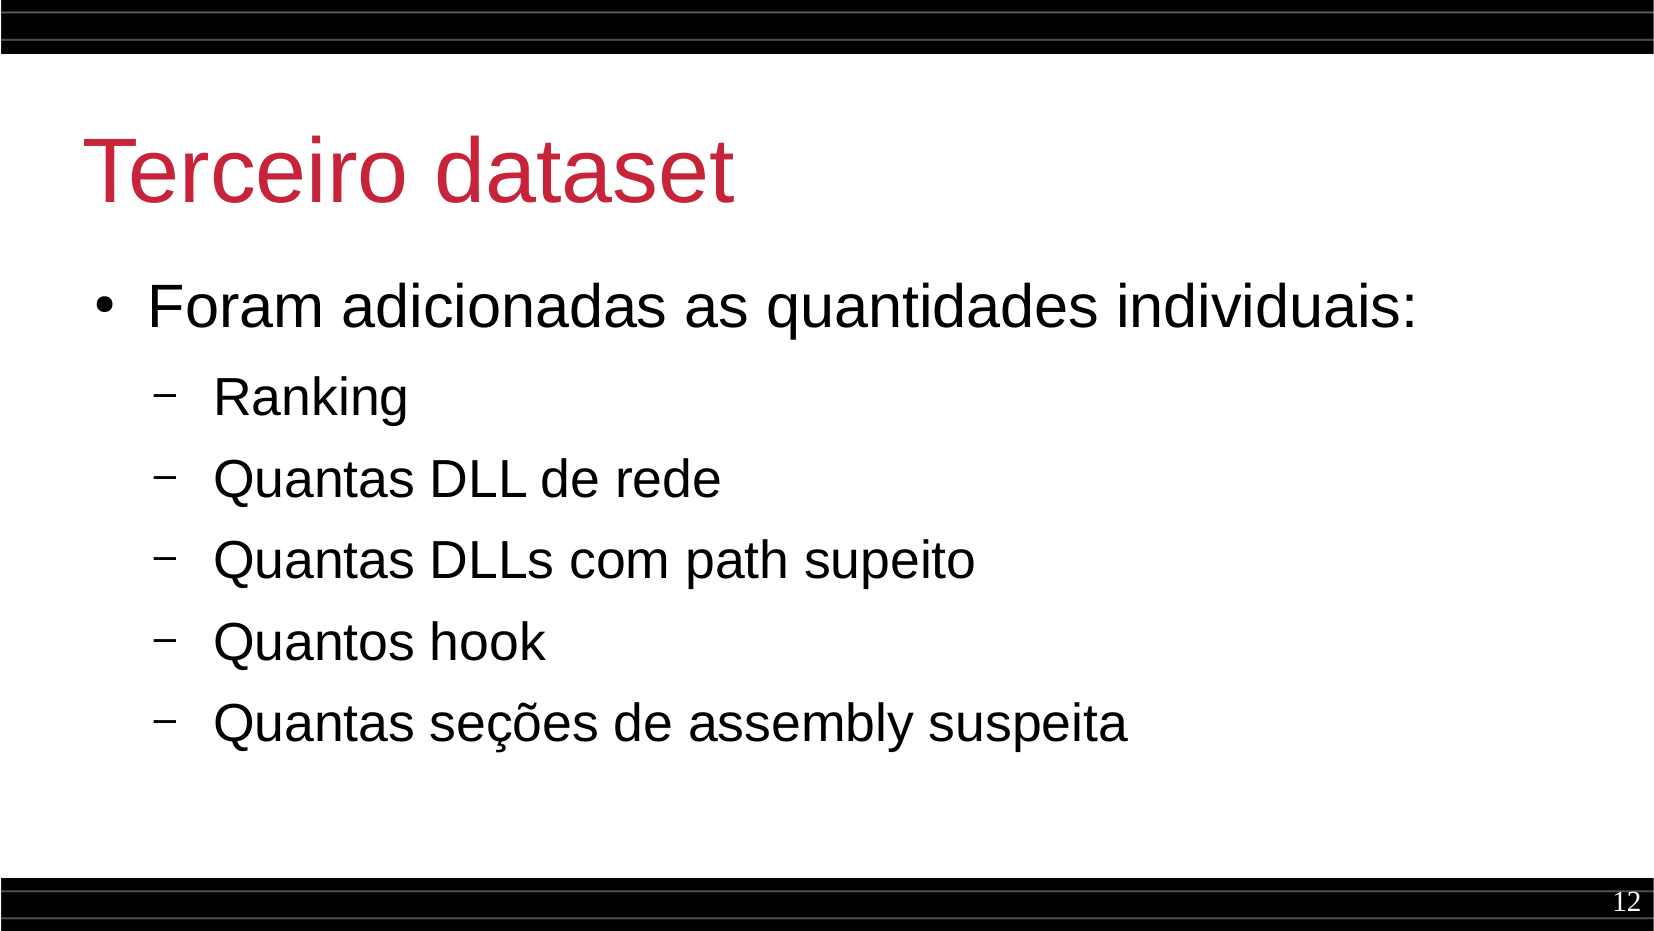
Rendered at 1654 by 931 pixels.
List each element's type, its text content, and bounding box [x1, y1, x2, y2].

picture [1, 0, 1654, 54]
list Foram adicionadas as quantidades individuais: Ranking Quantas DLL de rede Quantas DLLs com path supeito Quantos hook Quantas seções de assembly suspeita [82, 271, 1571, 758]
title Terceiro dataset [82, 92, 1571, 249]
picture [1, 878, 1654, 931]
